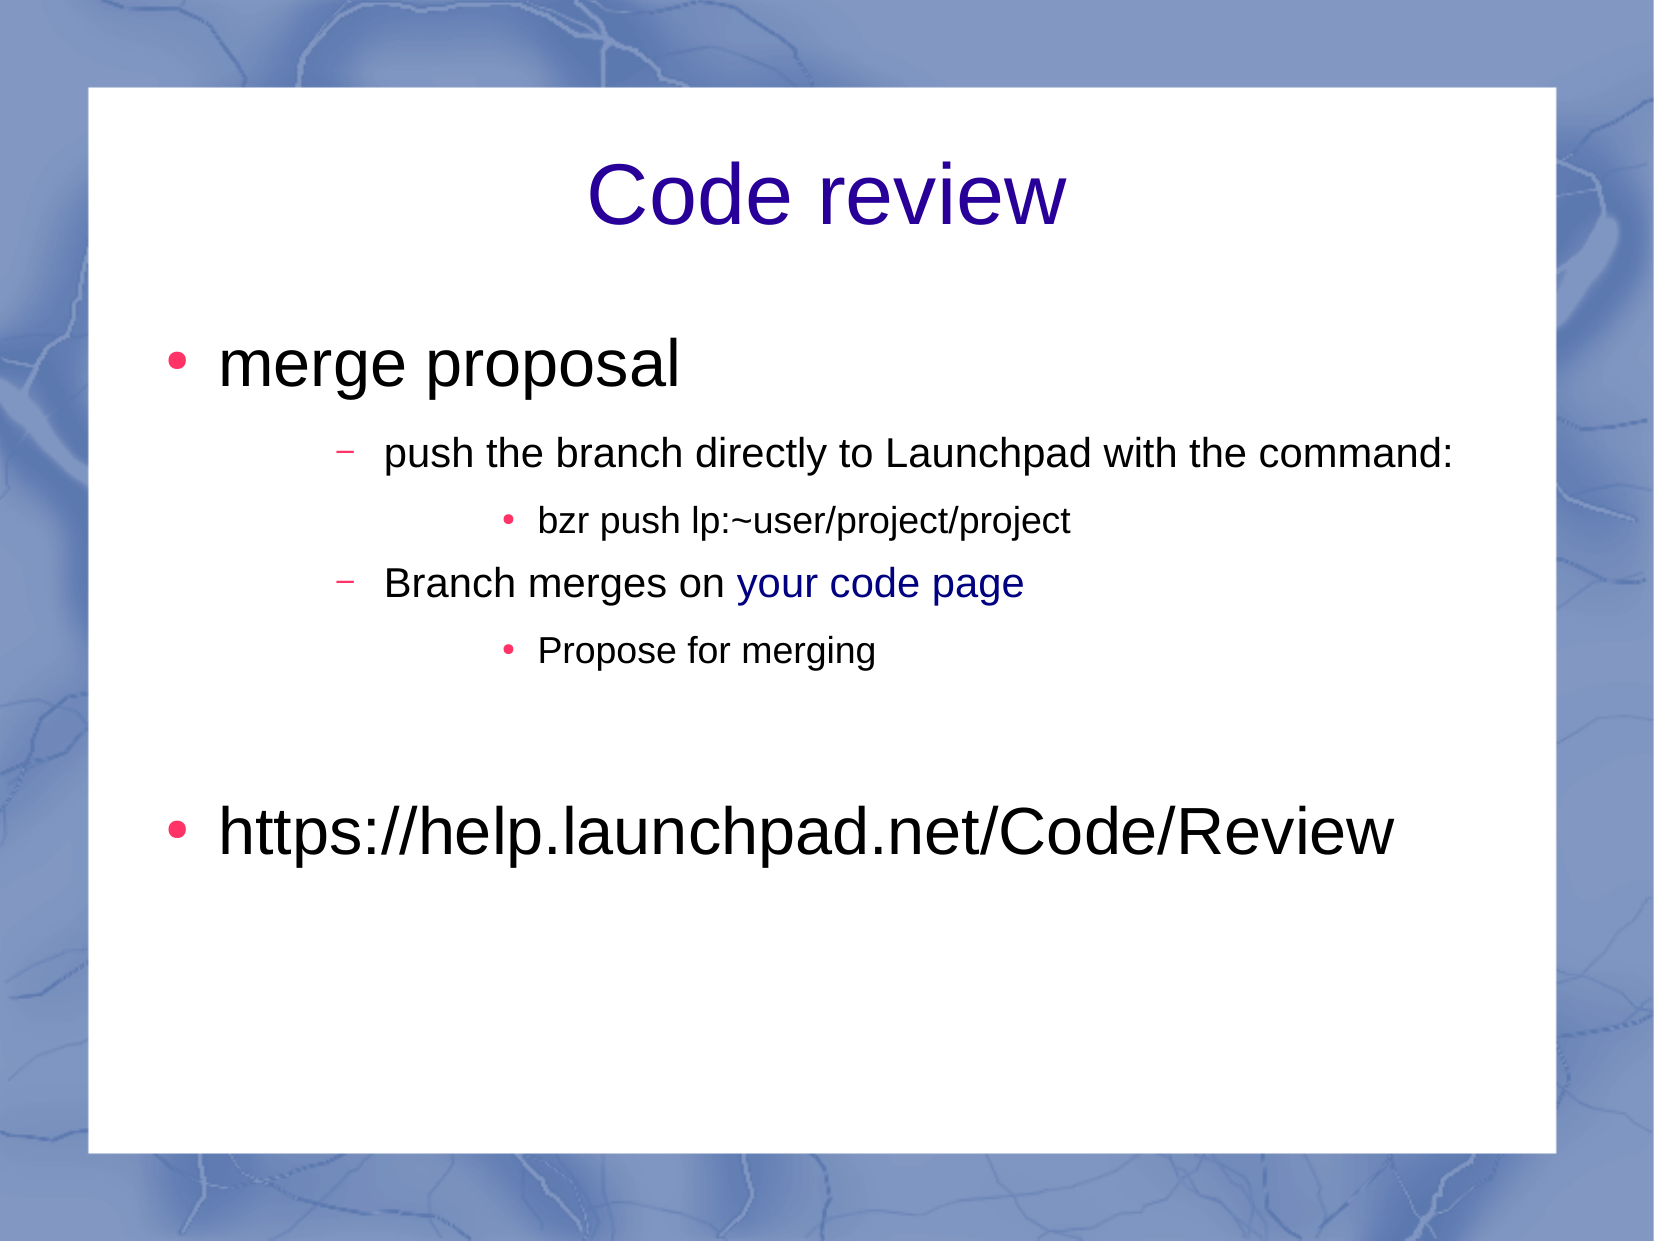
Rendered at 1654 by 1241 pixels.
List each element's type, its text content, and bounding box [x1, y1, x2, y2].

title Code review [118, 90, 1536, 298]
picture [0, 0, 1654, 1241]
list merge proposal push the branch directly to Launchpad with the command: bzr push lp:~user/project/project Branch merges on your code page Propose for merging https://help.launchpad.net/Code/Review [147, 325, 1506, 1031]
